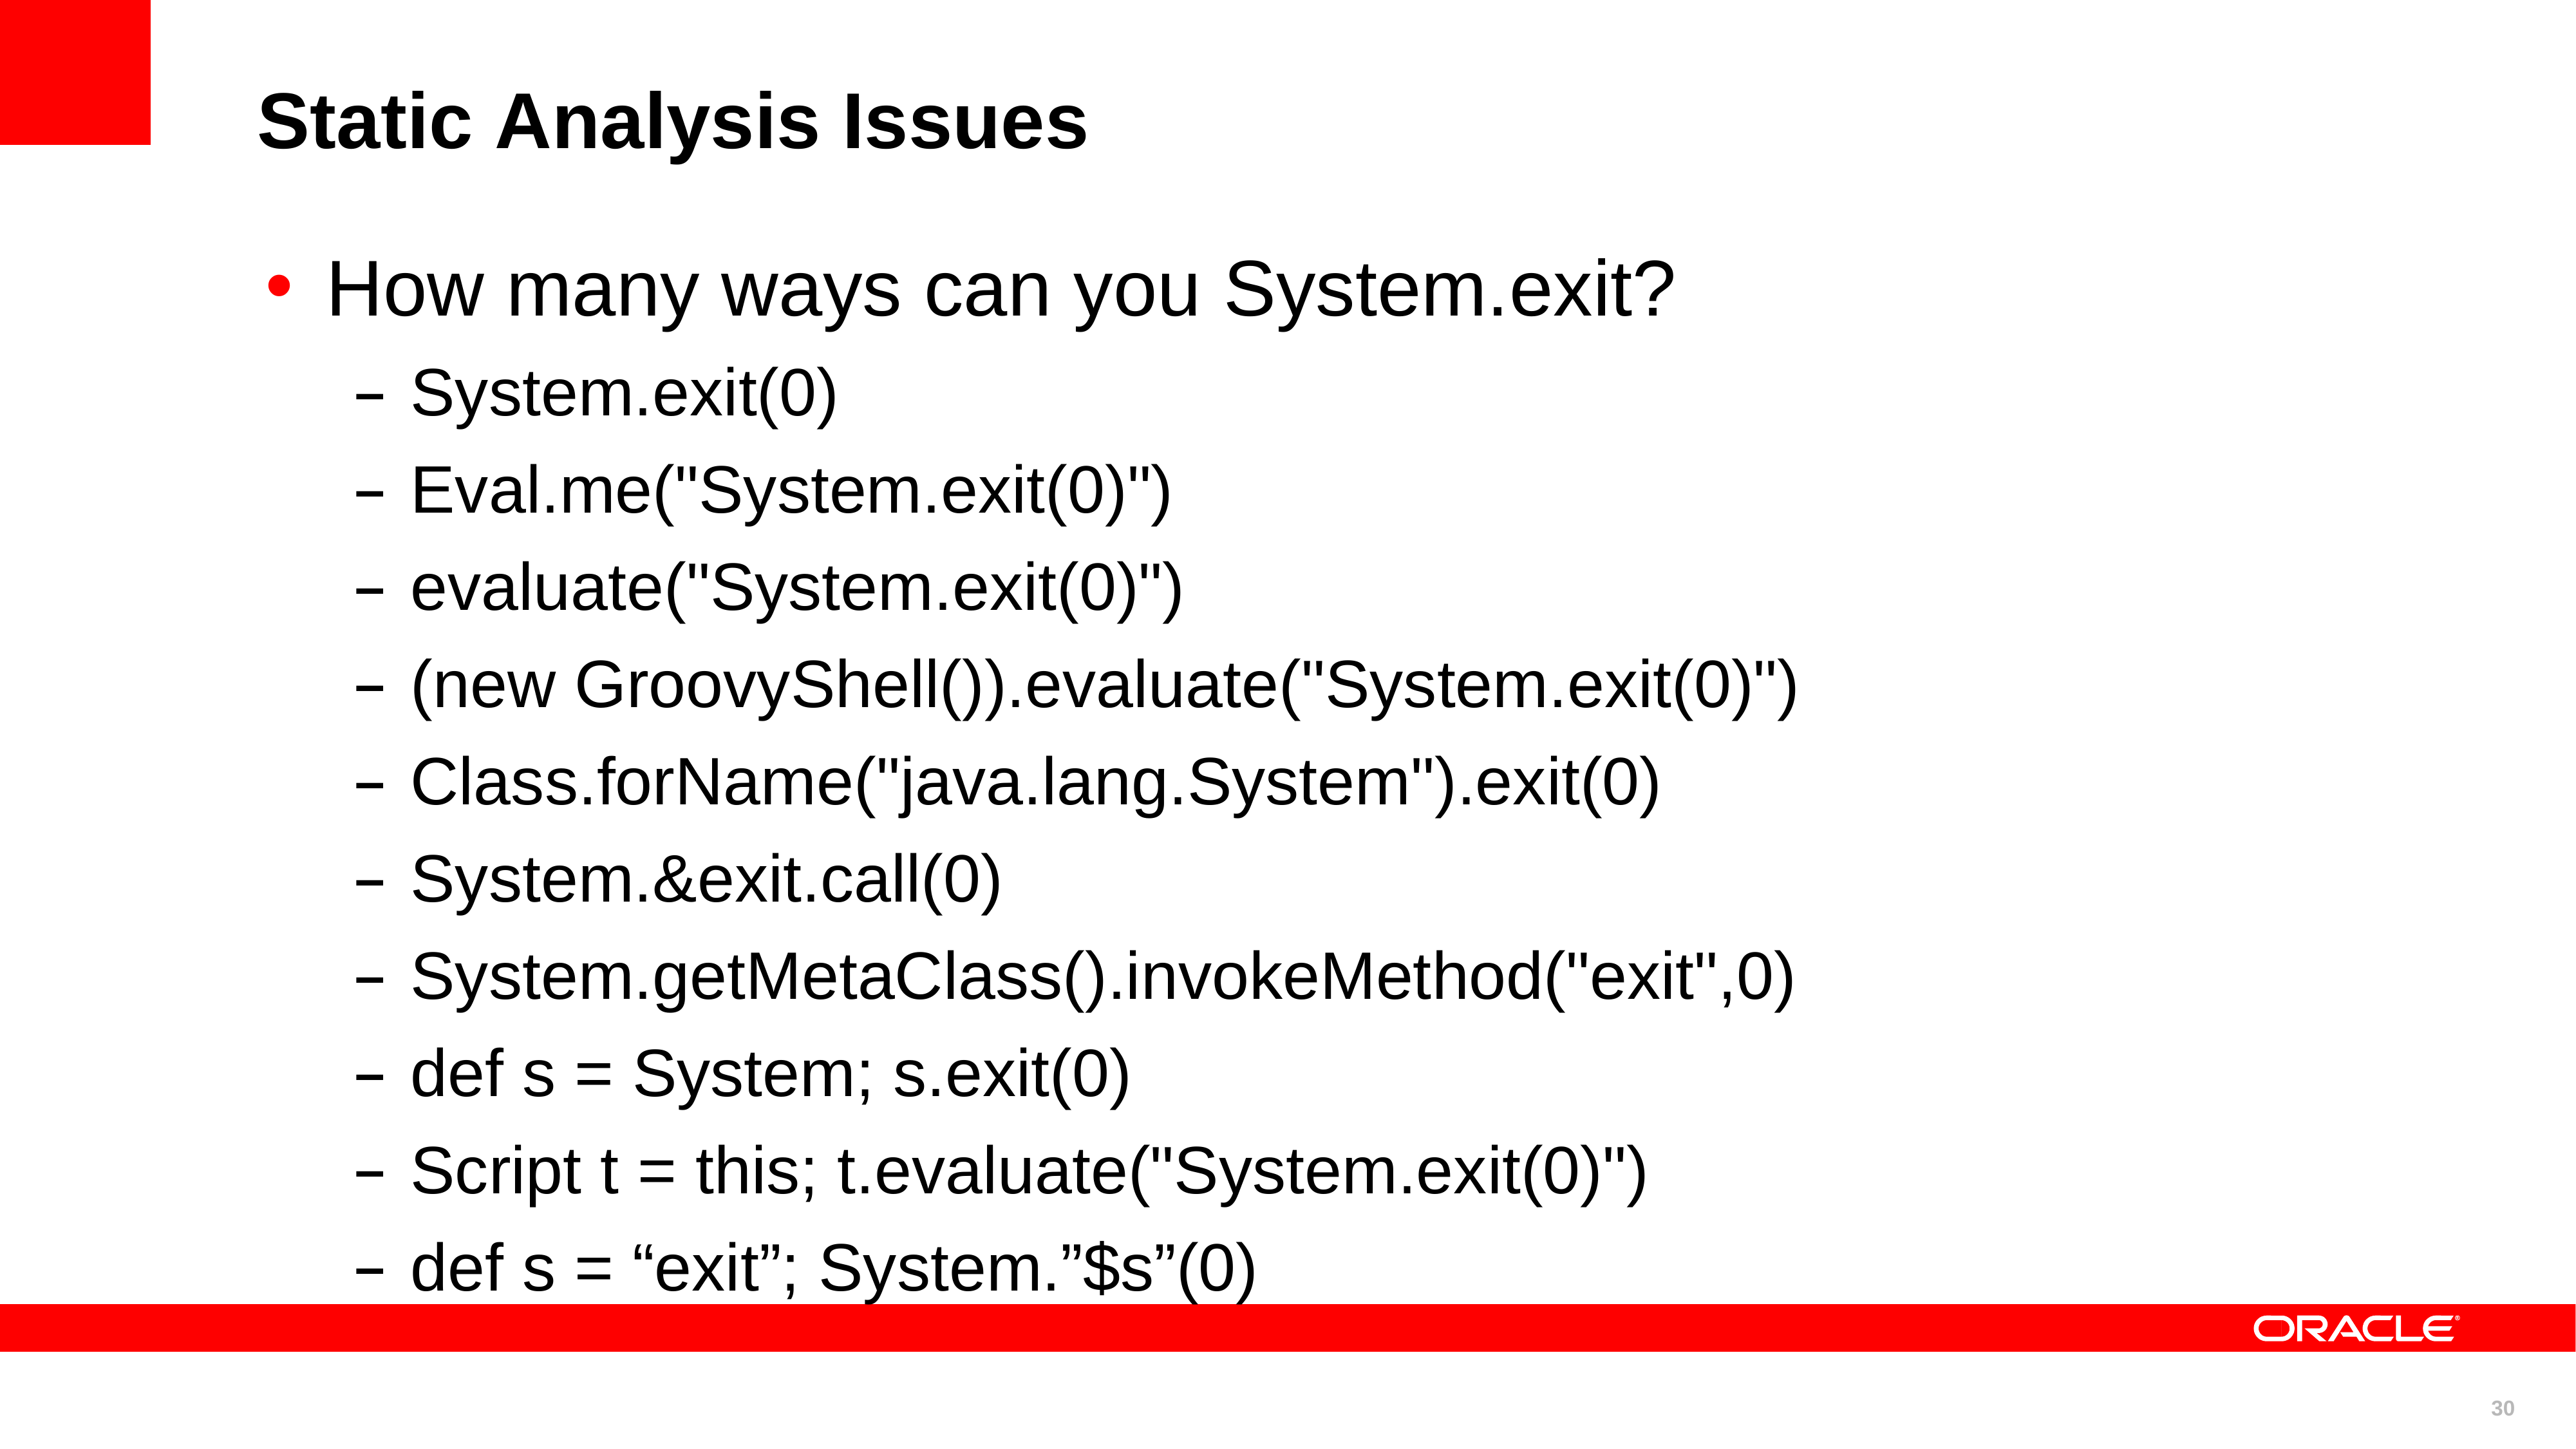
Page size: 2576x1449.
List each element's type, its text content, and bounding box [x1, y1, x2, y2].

title Static Analysis Issues [257, 69, 2318, 251]
picture [0, 0, 151, 145]
list How many ways can you System.exit? System.exit(0) Eval.me("System.exit(0)") evaluate("System.exit(0)") (new GroovyShell()).evaluate("System.exit(0)") Class.forName("java.lang.System").exit(0) System.&exit.call(0) System.getMetaClass().invokeMethod("exit",0) def s = System; s.exit(0) Script t = this; t.evaluate("System.exit(0)") def s = “exit”; System.”$s”(0) [265, 237, 2326, 1305]
picture [0, 1304, 2576, 1352]
